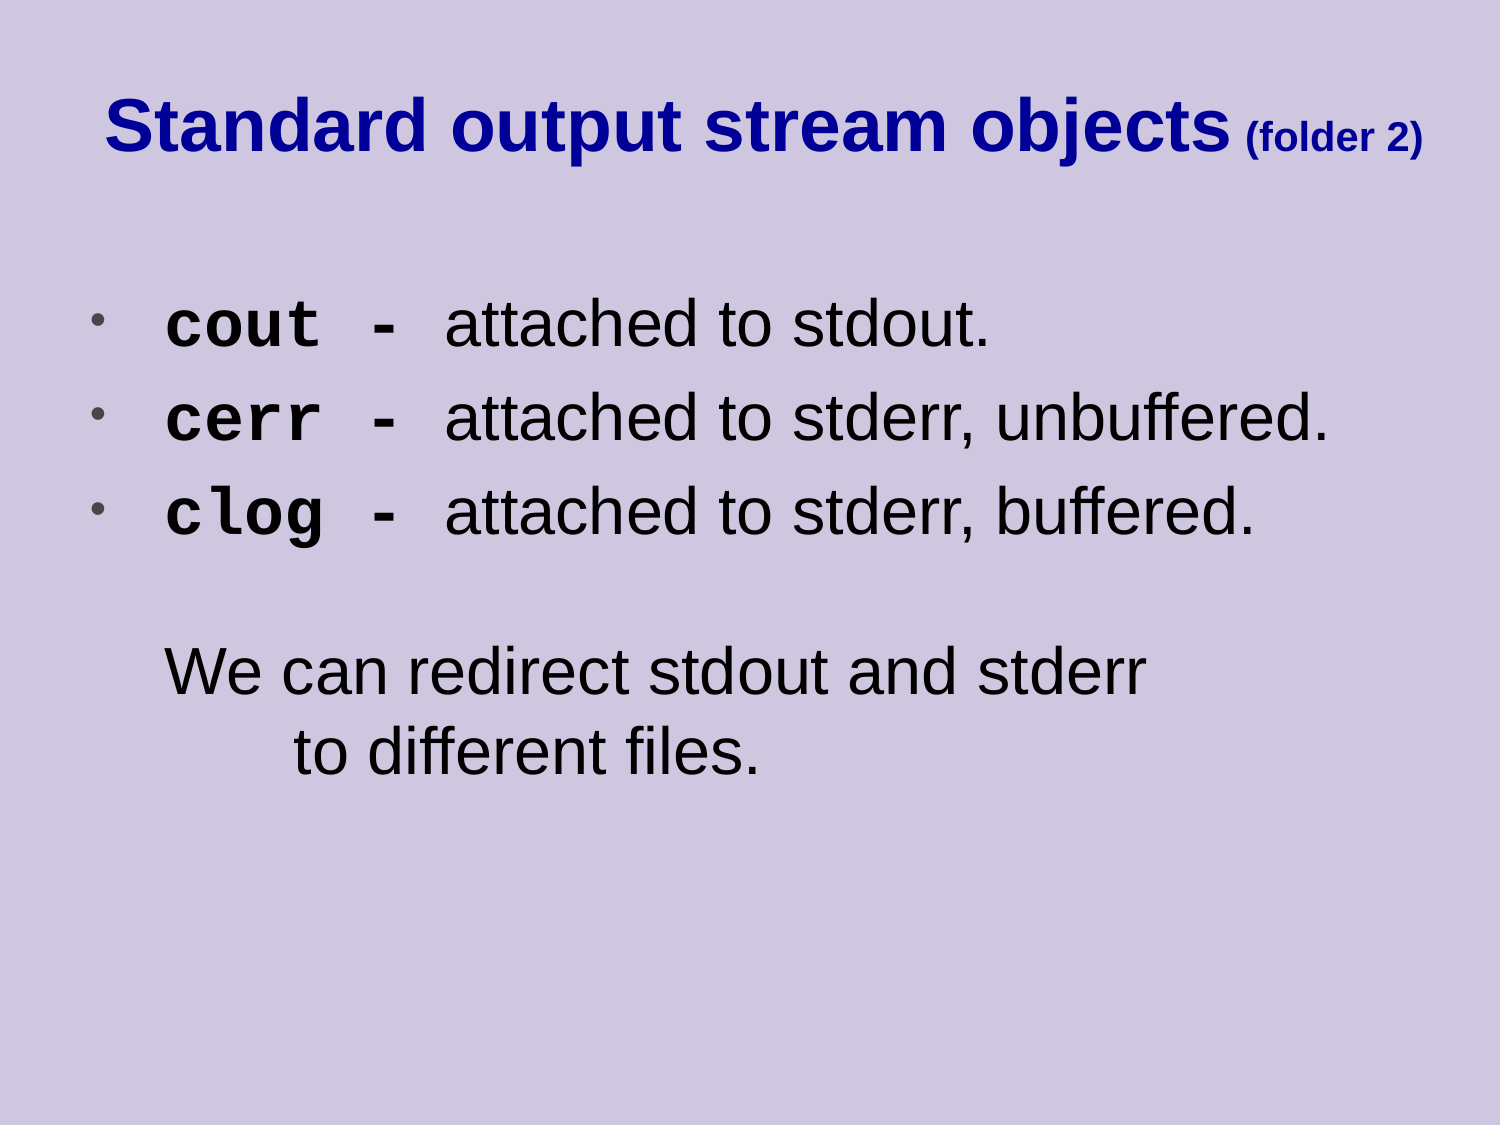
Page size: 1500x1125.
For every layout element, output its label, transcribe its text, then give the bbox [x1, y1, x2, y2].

text_box Standard output stream objects (folder 2) [89, 27, 1468, 187]
text_box cout - attached to stdout. cerr - attached to stderr, unbuffered. clog - attached to stderr, buffered. We can redirect stdout and stderr to different files. [74, 187, 1500, 1067]
